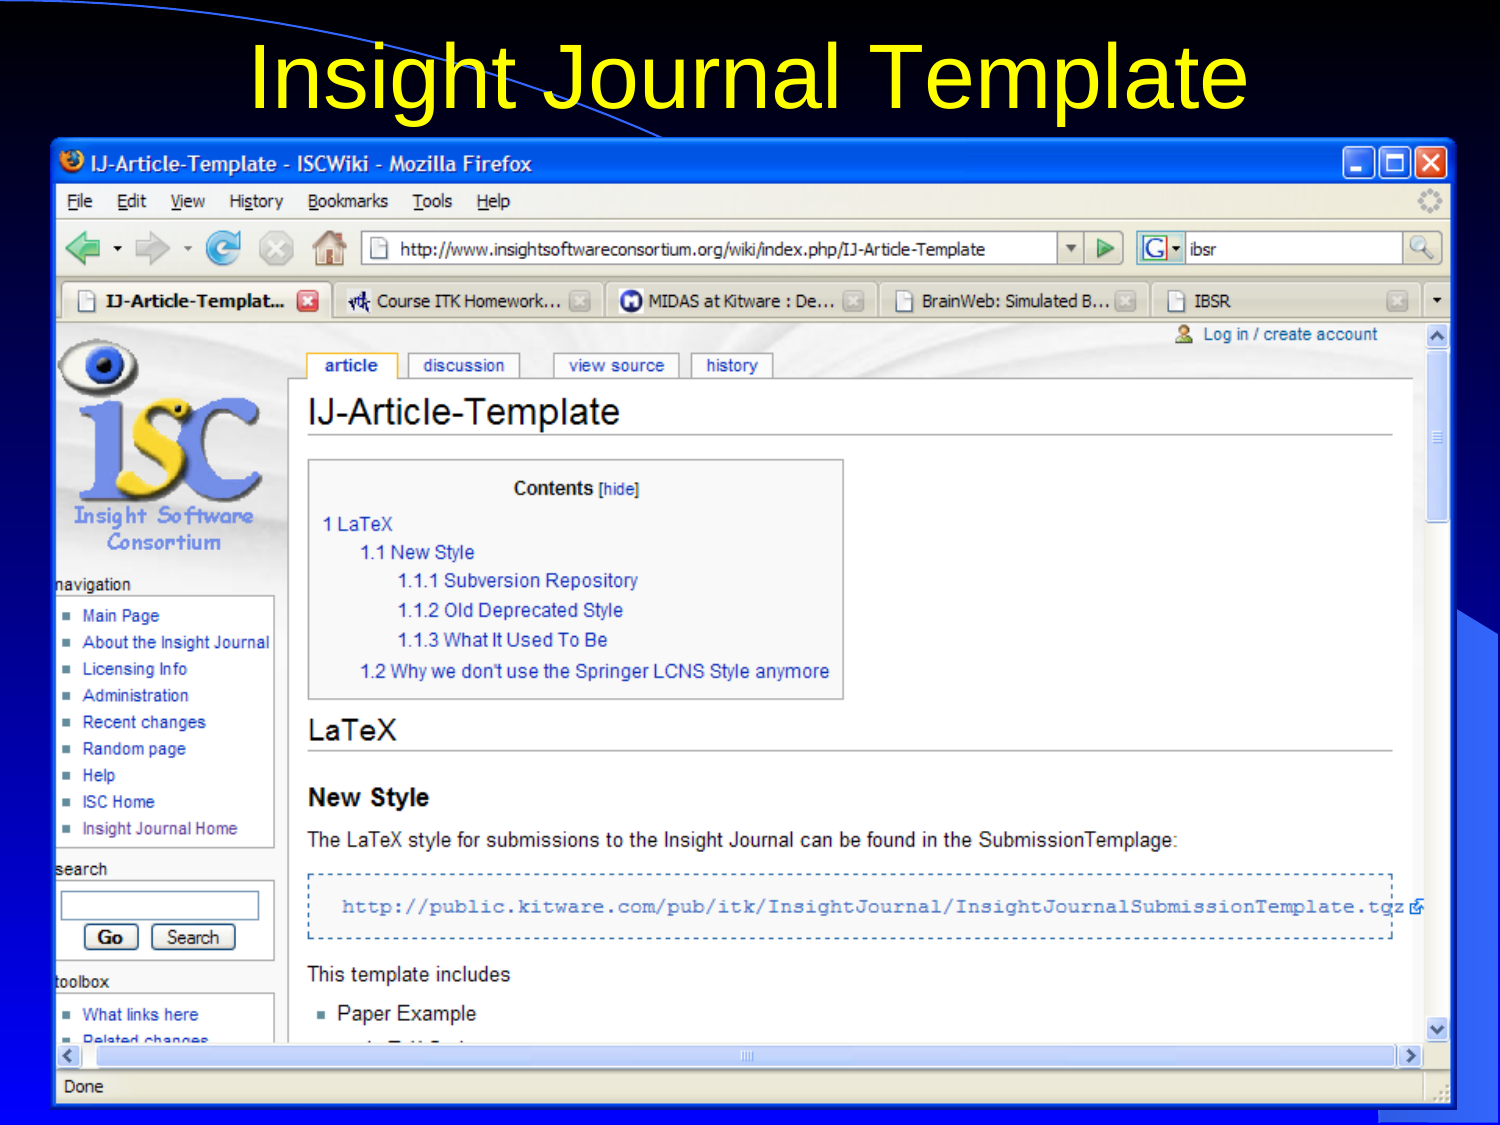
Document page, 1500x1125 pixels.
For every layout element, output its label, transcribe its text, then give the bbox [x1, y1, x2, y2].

title Insight Journal Template [112, 10, 1388, 137]
picture [50, 137, 1457, 1110]
